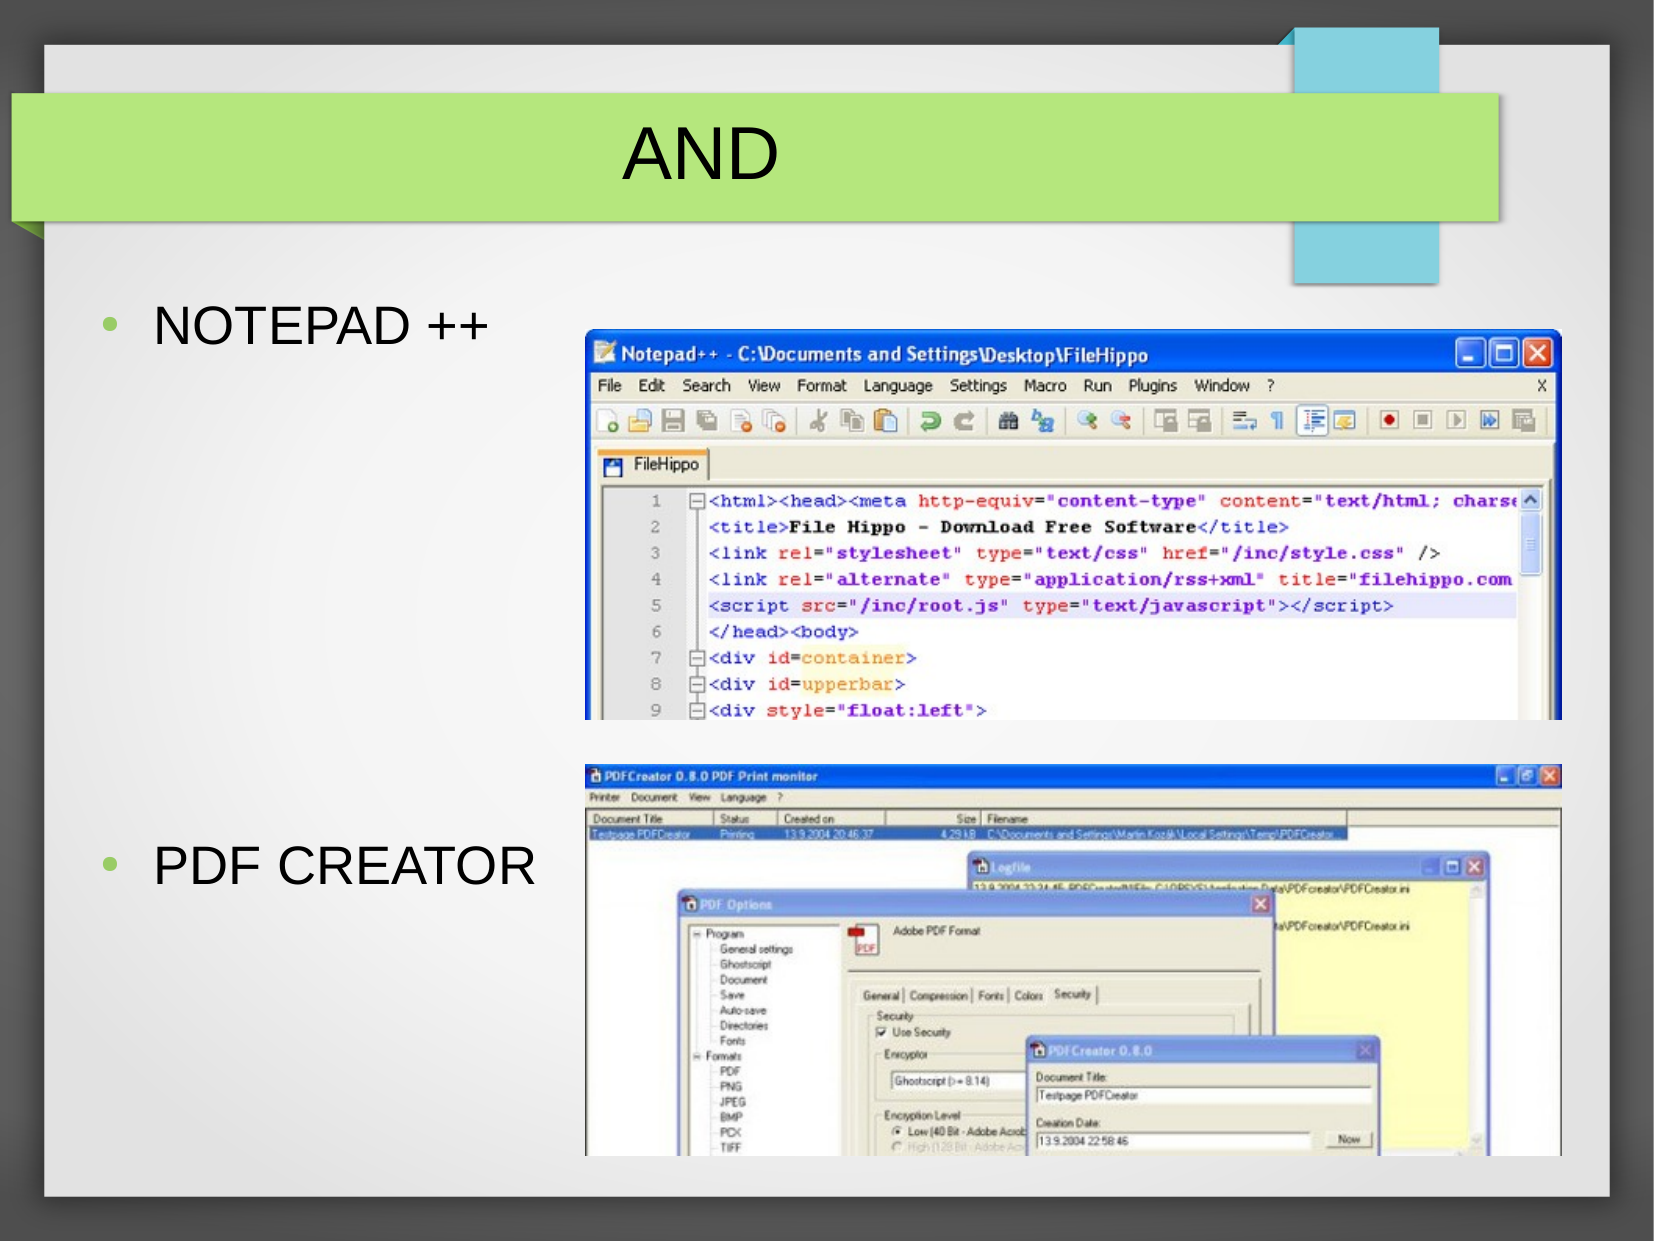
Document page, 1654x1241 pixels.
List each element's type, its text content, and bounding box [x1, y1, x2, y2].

title AND [82, 94, 1264, 213]
picture [0, 0, 1654, 1241]
list NOTEPAD ++ PDF CREATOR [82, 295, 1571, 1015]
